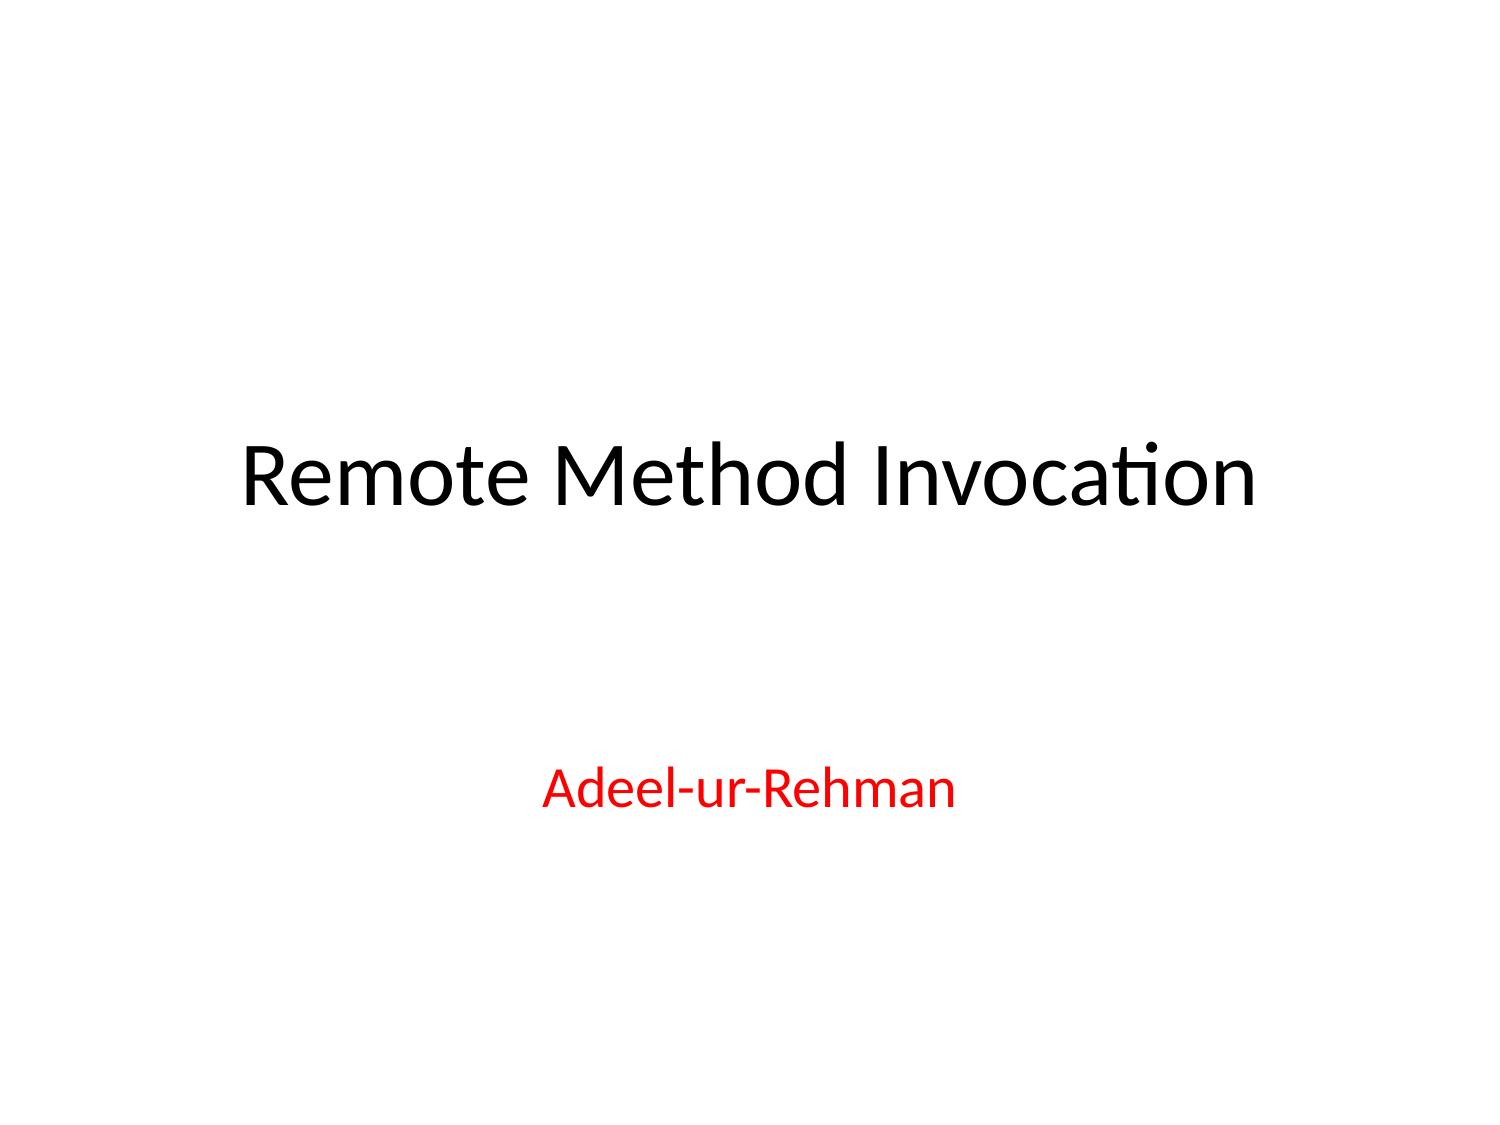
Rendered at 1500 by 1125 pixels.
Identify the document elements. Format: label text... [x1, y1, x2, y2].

title Remote Method Invocation [75, 375, 1425, 563]
list Adeel-ur-Rehman [50, 662, 1450, 1125]
